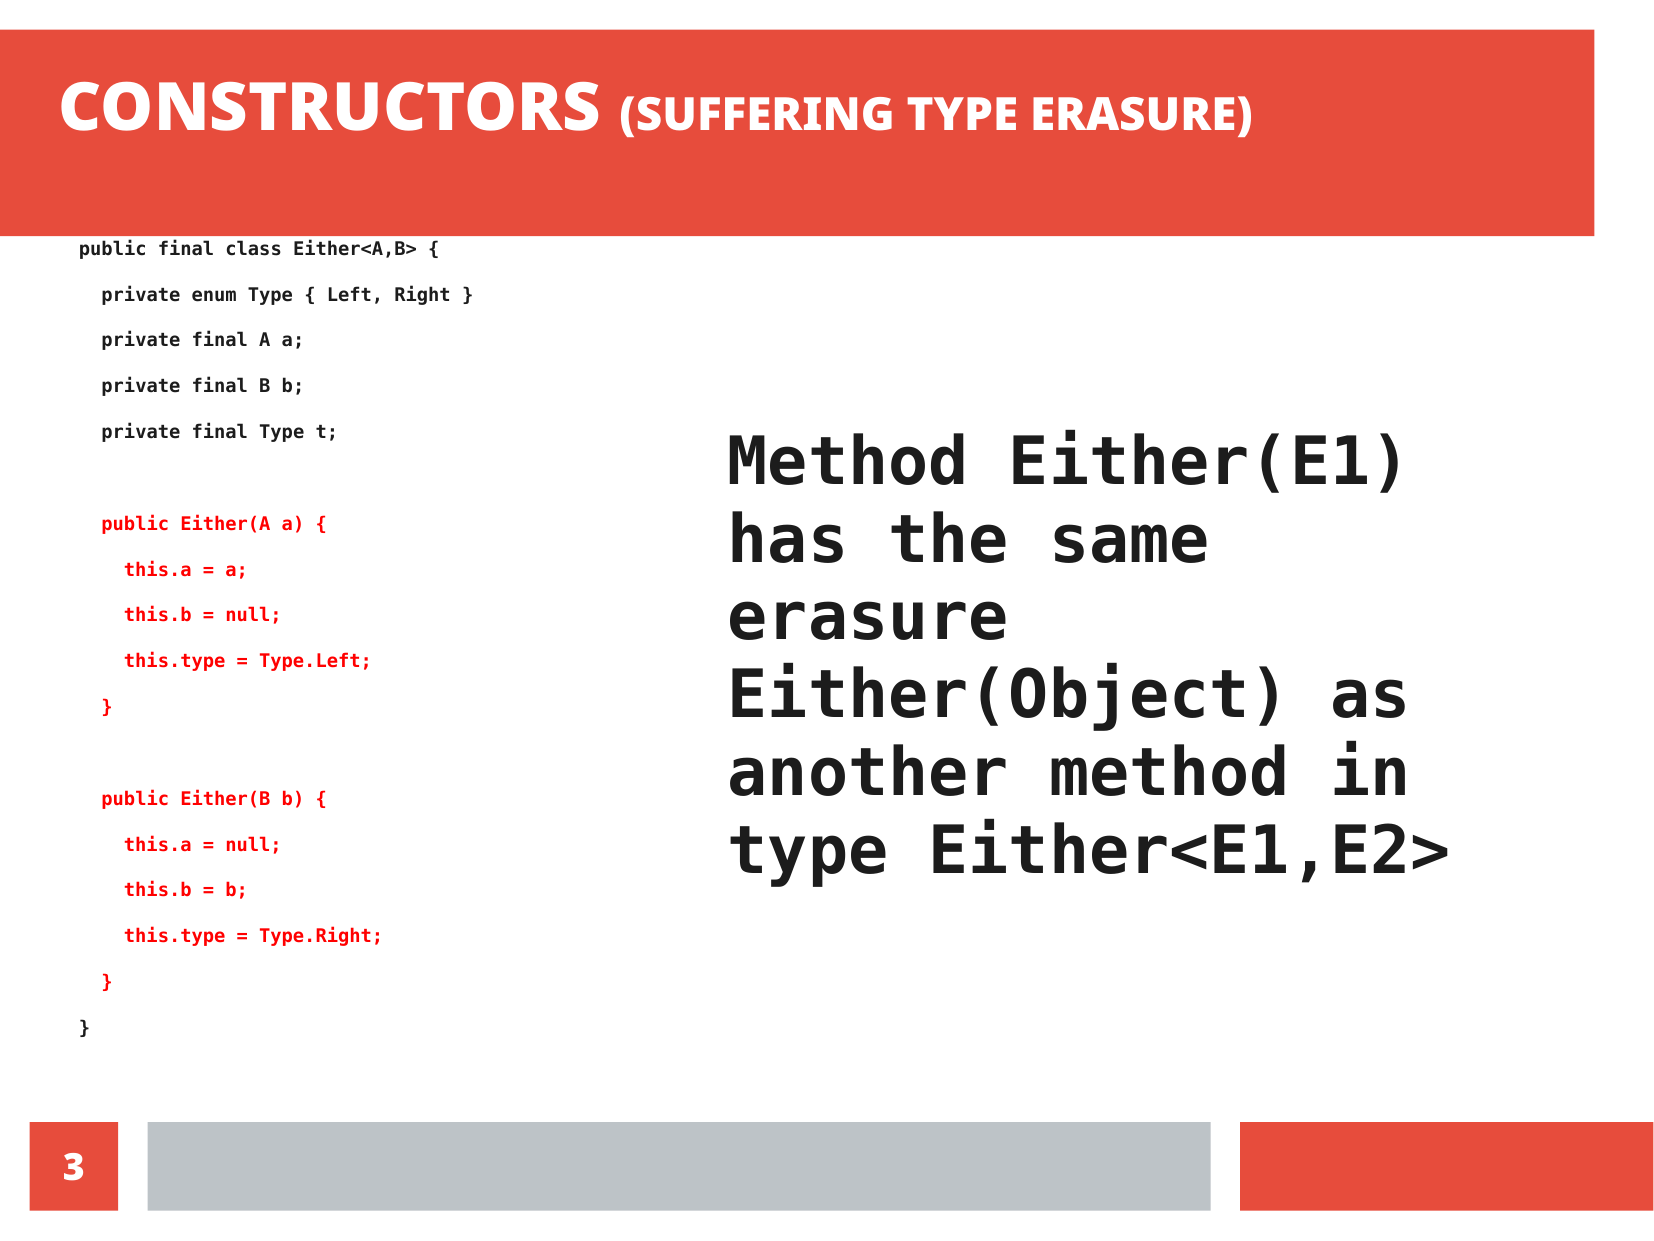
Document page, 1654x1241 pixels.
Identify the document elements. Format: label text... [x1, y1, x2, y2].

list public final class Either<A,B> { private enum Type { Left, Right } private final A a; private final B b; private final Type t; public Either(A a) { this.a = a; this.b = null; this.type = Type.Left; } public Either(B b) { this.a = null; this.b = b; this.type = Type.Right; } } [78, 237, 717, 1091]
list Method Either(E1) has the same erasure Either(Object) as another method in type Either<E1,E2> [727, 238, 1486, 1093]
title CONSTRUCTORS (SUFFERING TYPE ERASURE) [59, 59, 1595, 207]
